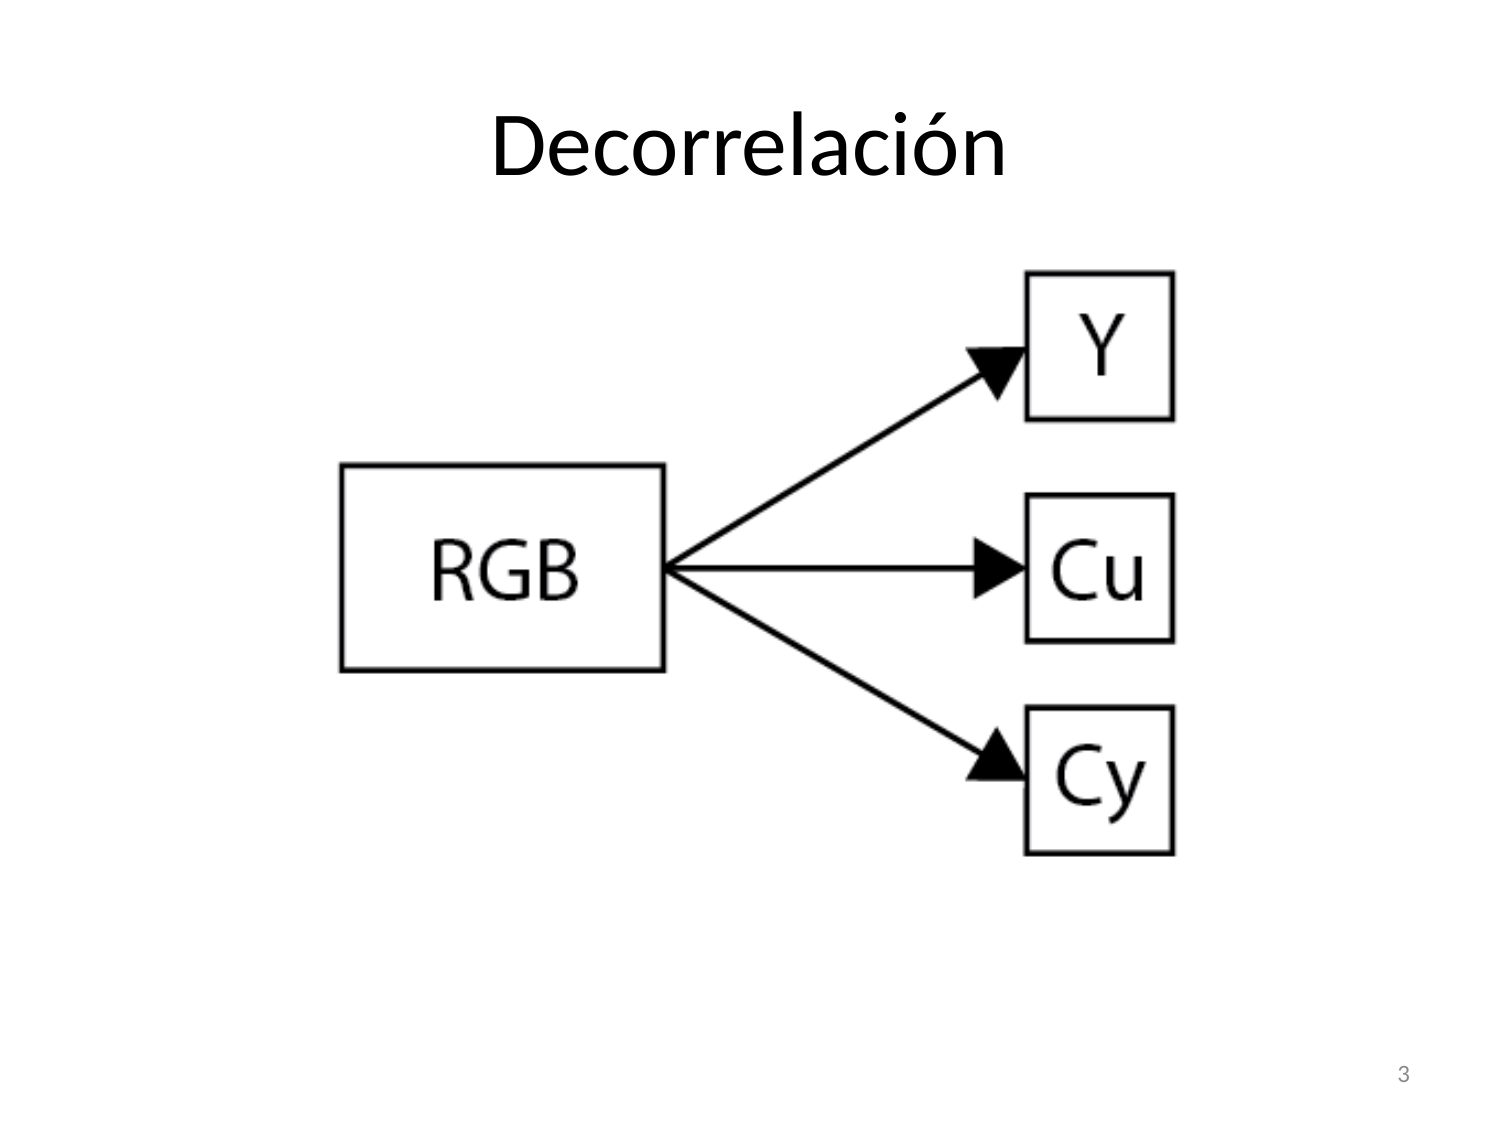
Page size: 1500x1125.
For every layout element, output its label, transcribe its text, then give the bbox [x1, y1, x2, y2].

slide_number <número> [1074, 1042, 1425, 1103]
title Decorrelación [75, 45, 1425, 233]
picture [316, 257, 1193, 879]
